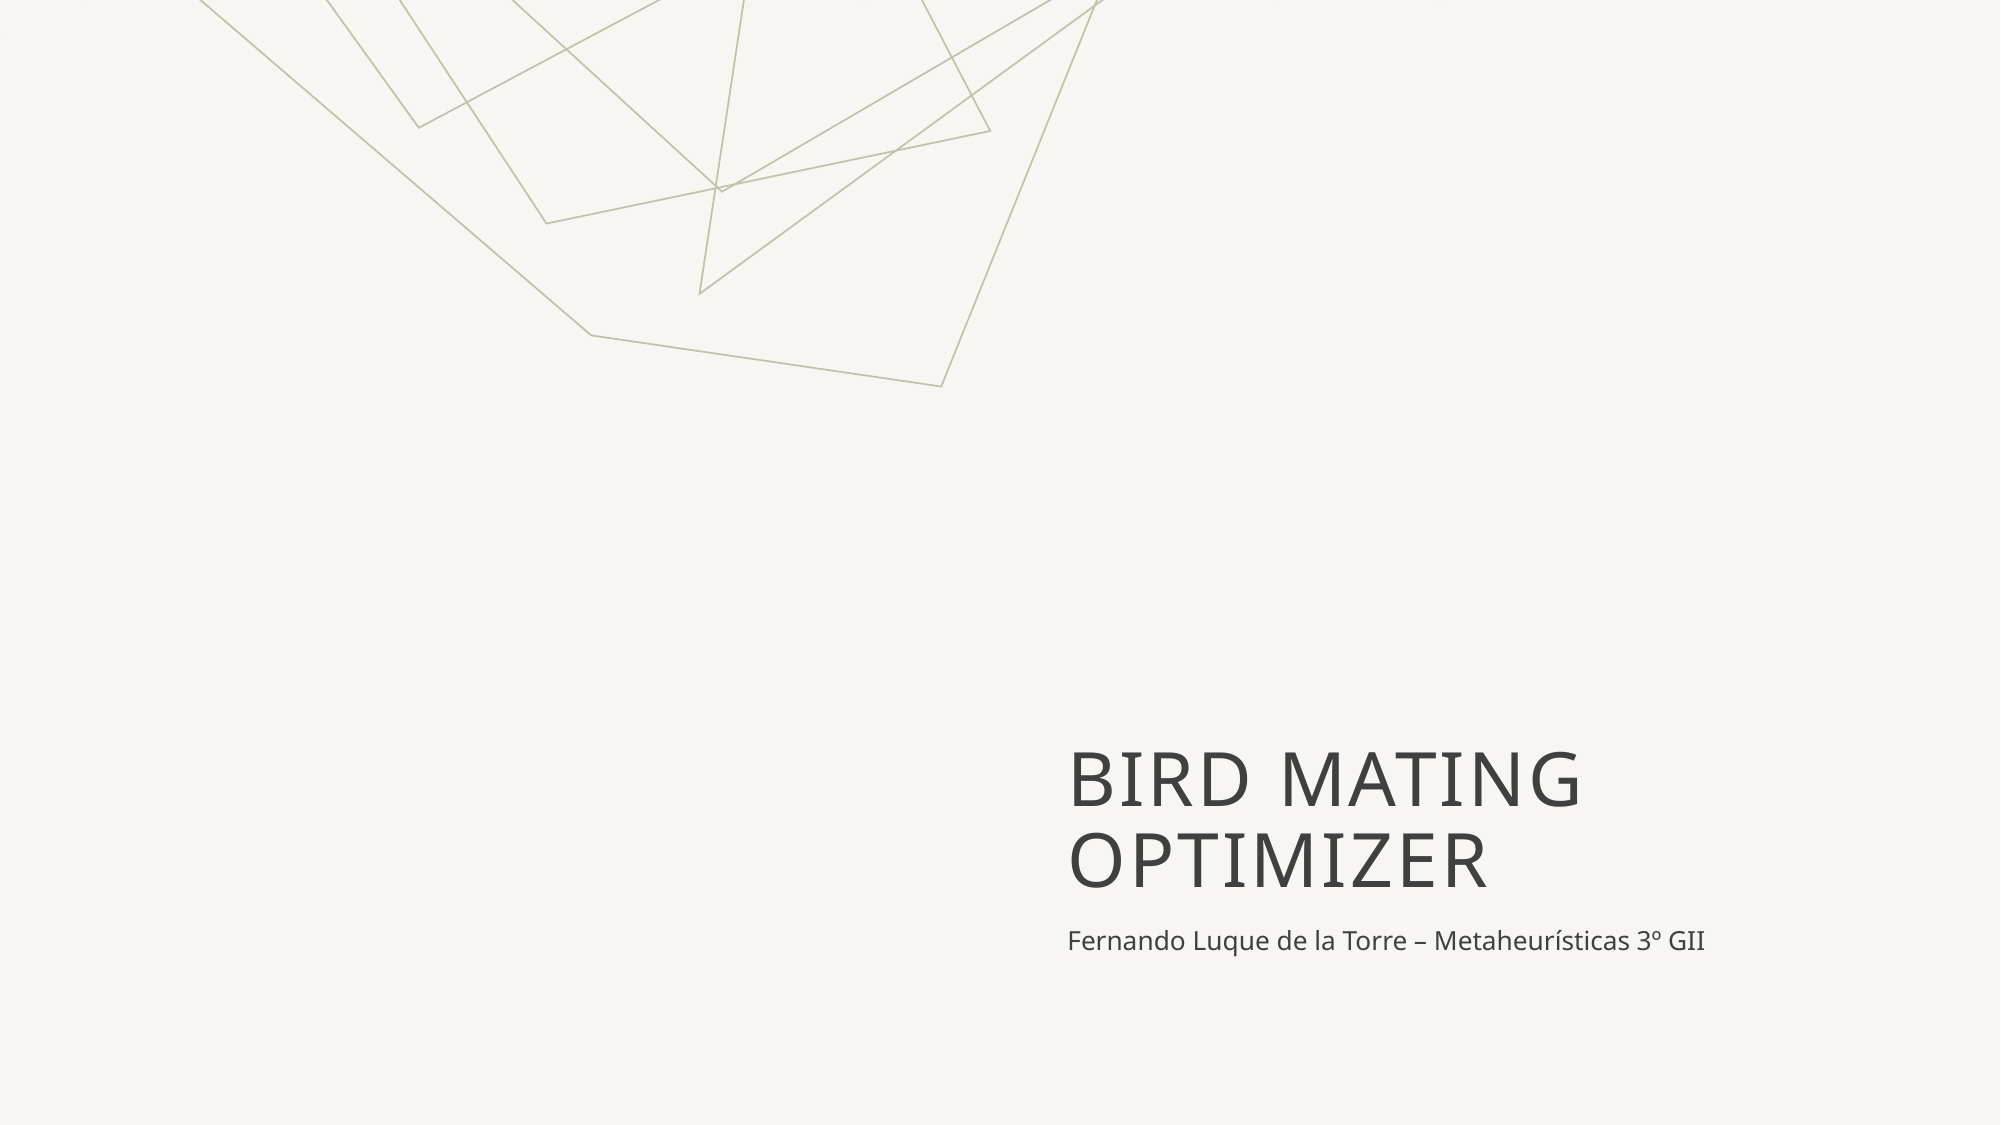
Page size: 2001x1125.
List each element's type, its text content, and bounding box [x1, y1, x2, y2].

subtitle Fernando Luque de la Torre – Metaheurísticas 3º GII [1052, 916, 1864, 982]
title Bird mating optimizer [1052, 727, 1864, 912]
